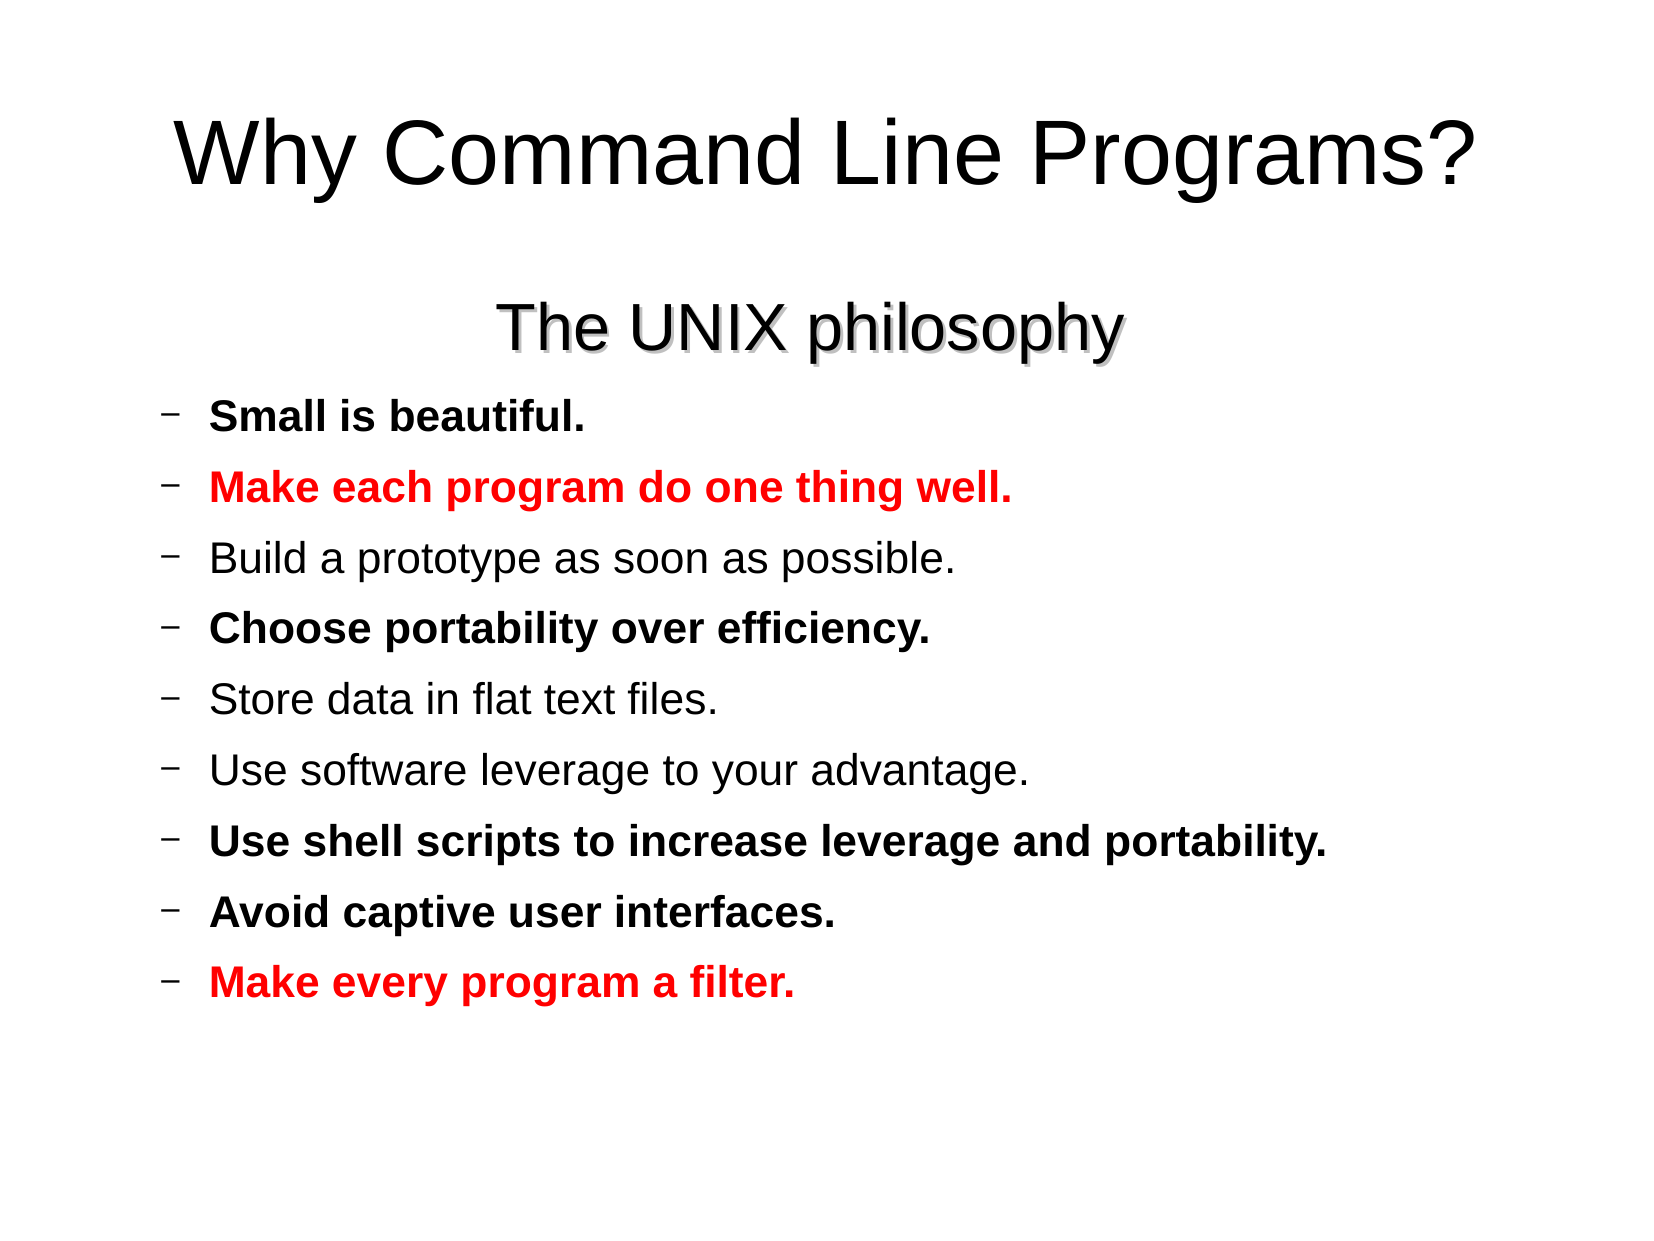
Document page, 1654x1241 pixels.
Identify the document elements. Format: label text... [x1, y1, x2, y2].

title Why Command Line Programs? [82, 49, 1571, 257]
list The UNIX philosophy Small is beautiful. Make each program do one thing well. Build a prototype as soon as possible. Choose portability over efficiency. Store data in flat text files. Use software leverage to your advantage. Use shell scripts to increase leverage and portability. Avoid captive user interfaces. Make every program a filter. [82, 290, 1538, 1010]
